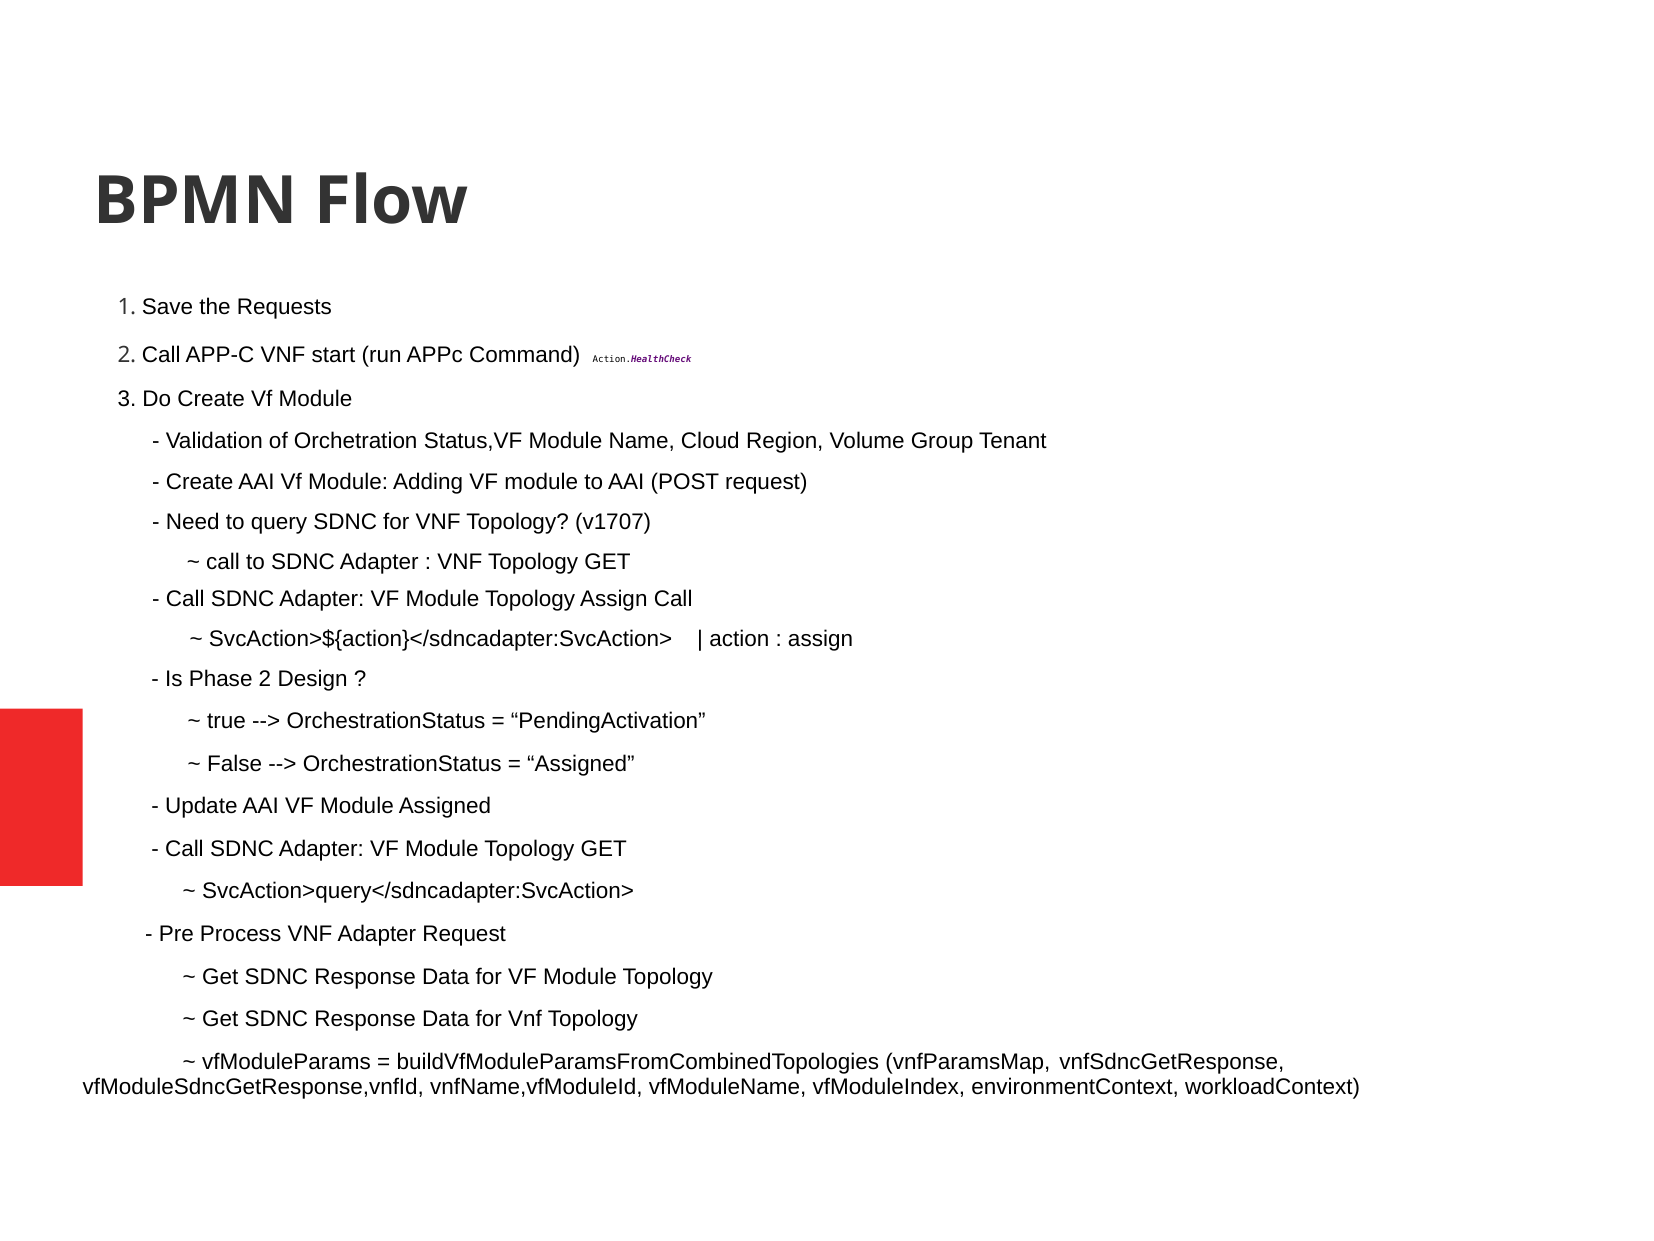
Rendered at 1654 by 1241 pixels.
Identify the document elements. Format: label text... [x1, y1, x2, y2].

list 1. Save the Requests 2. Call APP-C VNF start (run APPc Command) Action.HealthCheck 3. Do Create Vf Module - Validation of Orchetration Status,VF Module Name, Cloud Region, Volume Group Tenant - Create AAI Vf Module: Adding VF module to AAI (POST request) - Need to query SDNC for VNF Topology? (v1707) ~ call to SDNC Adapter : VNF Topology GET - Call SDNC Adapter: VF Module Topology Assign Call ~ SvcAction>${action}</sdncadapter:SvcAction> | action : assign - Is Phase 2 Design ? ~ true --> OrchestrationStatus = “PendingActivation” ~ False --> OrchestrationStatus = “Assigned” - Update AAI VF Module Assigned - Call SDNC Adapter: VF Module Topology GET ~ SvcAction>query</sdncadapter:SvcAction> - Pre Process VNF Adapter Request ~ Get SDNC Response Data for VF Module Topology ~ Get SDNC Response Data for Vnf Topology ~ vfModuleParams = buildVfModuleParamsFromCombinedTopologies (vnfParamsMap, vnfSdncGetResponse, vfModuleSdncGetResponse,vnfId, vnfName,vfModuleId, vfModuleName, vfModuleIndex, environmentContext, workloadContext) [82, 290, 1571, 1170]
text_box BPMN Flow [93, 158, 544, 237]
